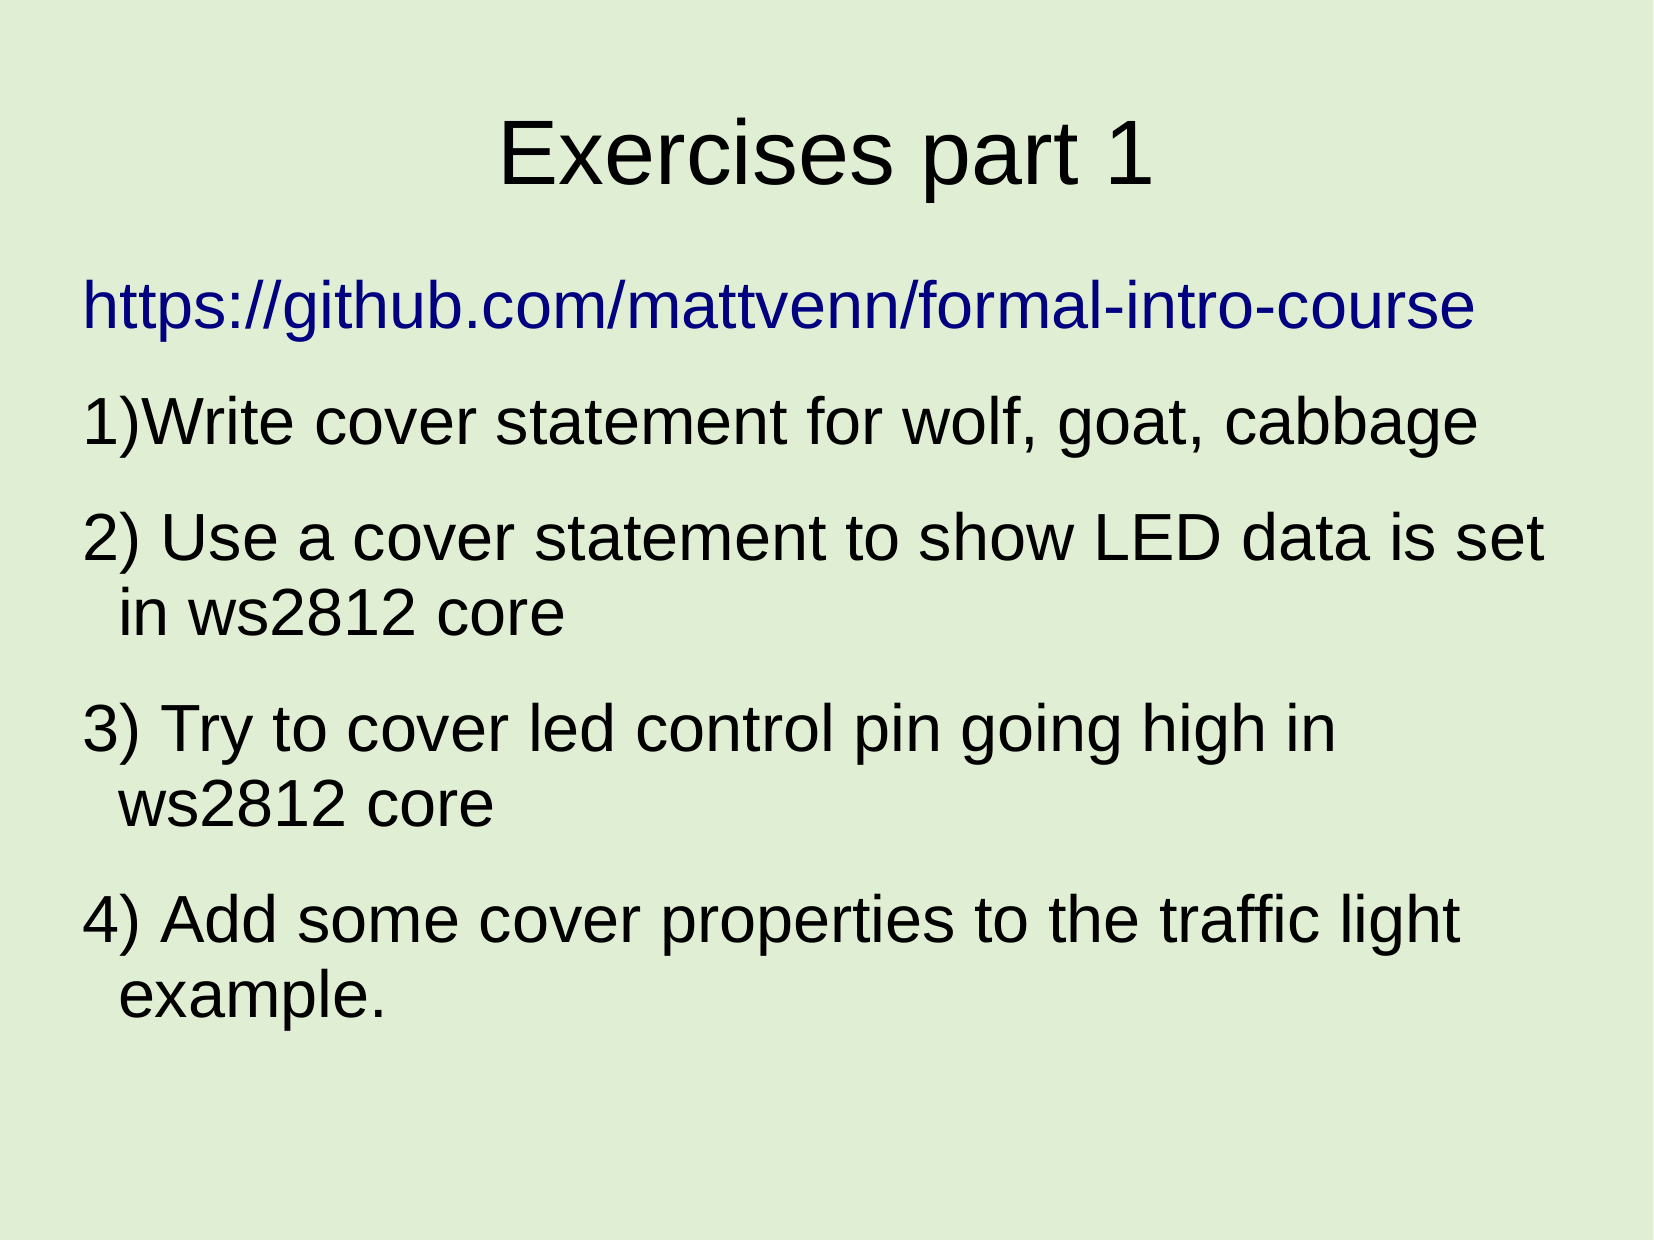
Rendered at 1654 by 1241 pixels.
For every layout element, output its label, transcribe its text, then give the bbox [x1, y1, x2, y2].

title Exercises part 1 [82, 49, 1571, 257]
subtitle https://github.com/mattvenn/formal-intro-course Write cover statement for wolf, goat, cabbage Use a cover statement to show LED data is set in ws2812 core Try to cover led control pin going high in ws2812 core Add some cover properties to the traffic light example. [82, 268, 1571, 1032]
